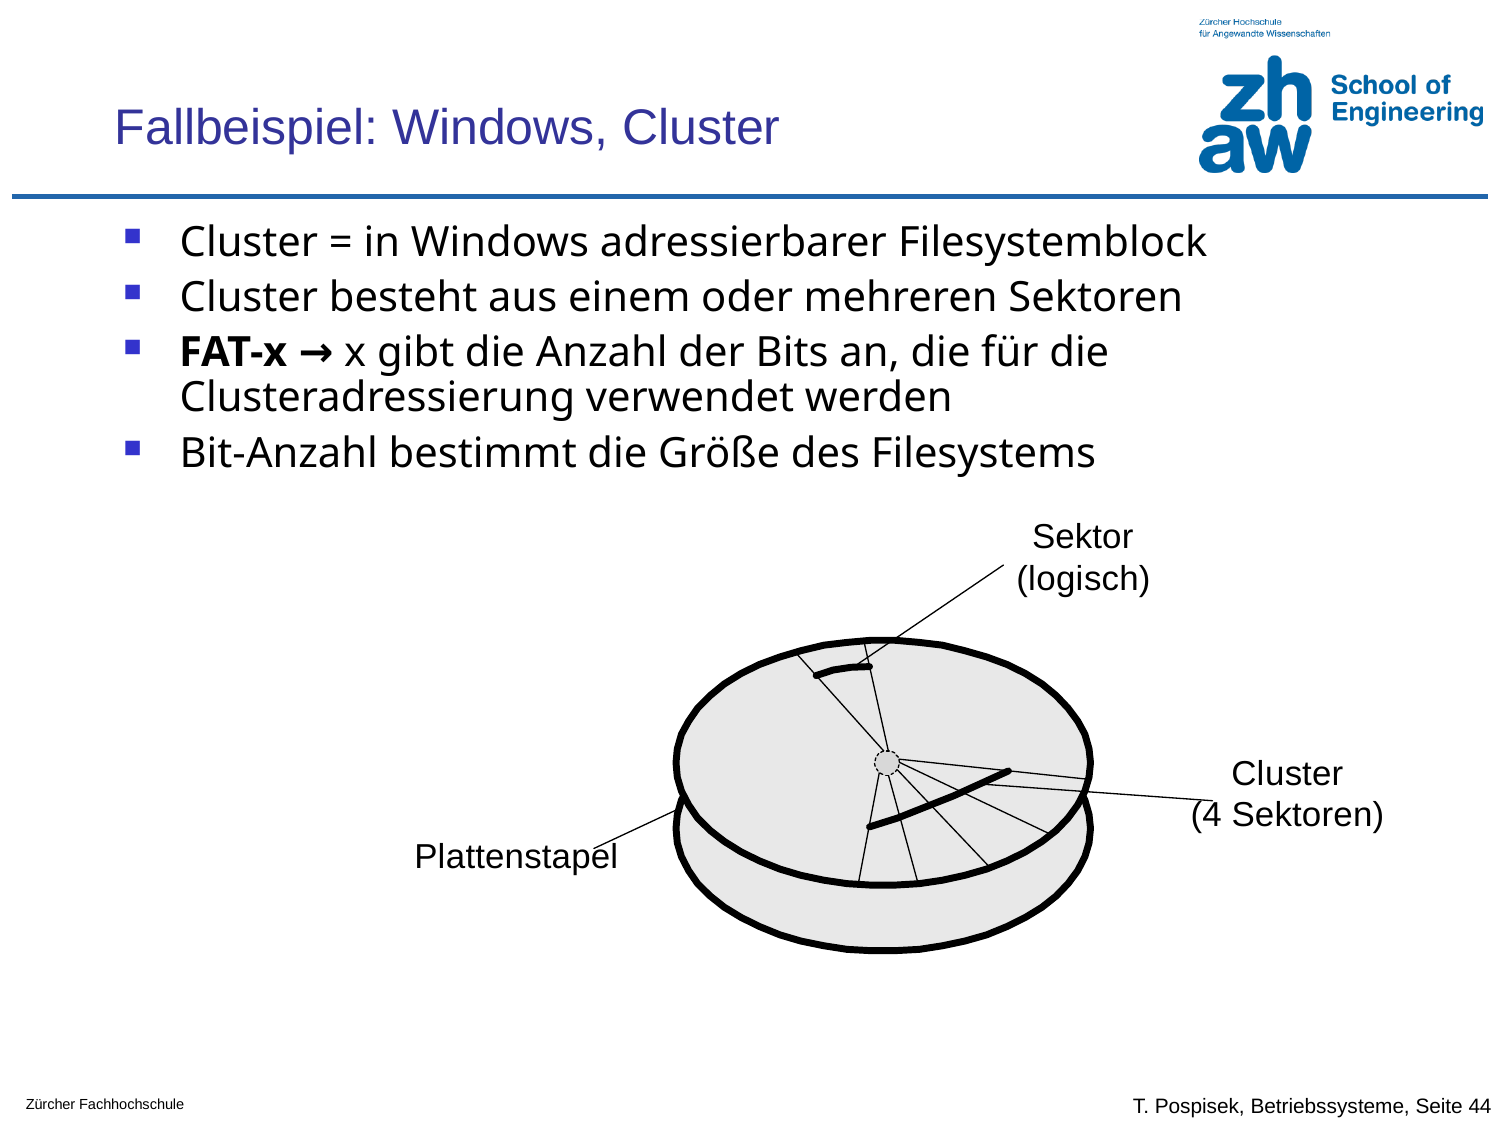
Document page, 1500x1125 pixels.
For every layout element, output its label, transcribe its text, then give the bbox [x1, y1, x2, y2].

picture [1199, 19, 1483, 173]
title Fallbeispiel: Windows, Cluster [99, 50, 1379, 163]
list Cluster = in Windows adressierbarer Filesystemblock Cluster besteht aus einem oder mehreren Sektoren FAT-x → x gibt die Anzahl der Bits an, die für die Clusteradressierung verwendet werden Bit-Anzahl bestimmt die Größe des Filesystems [108, 212, 1363, 375]
picture [375, 502, 1428, 973]
